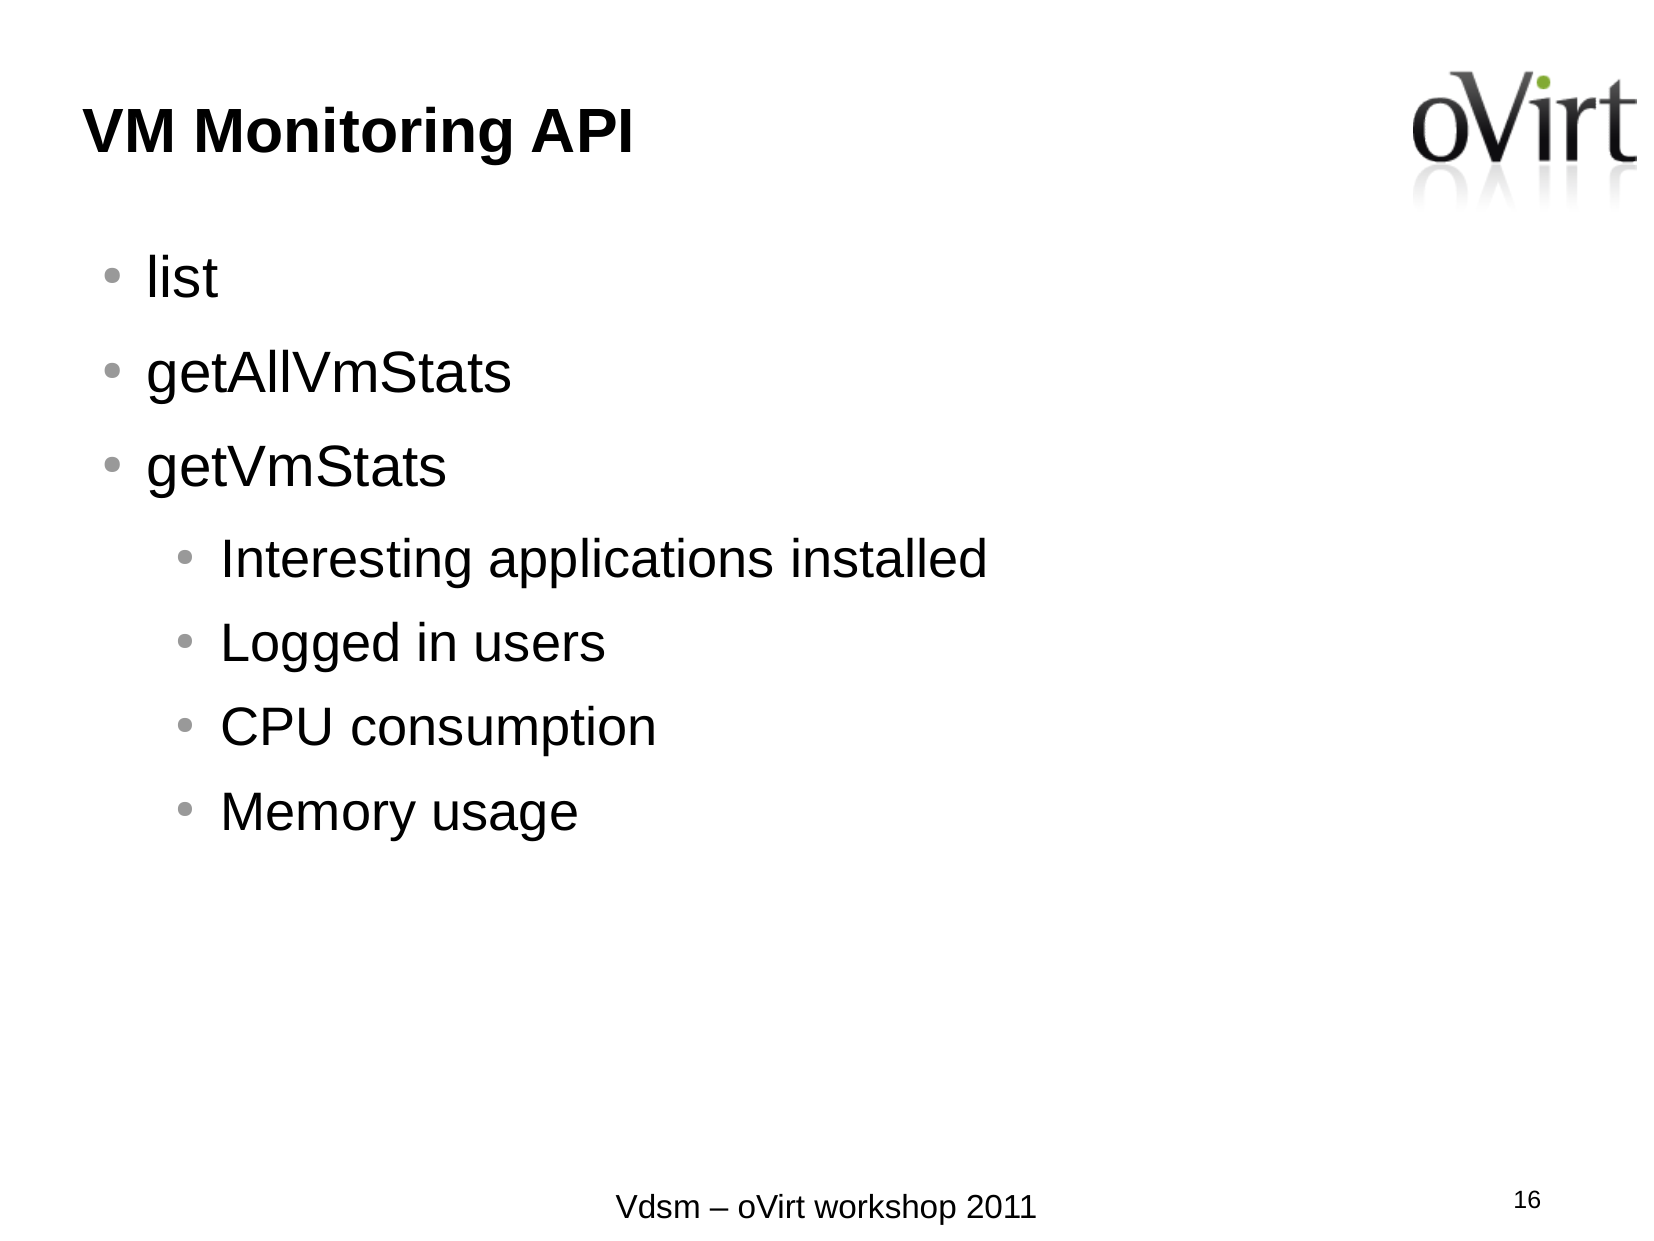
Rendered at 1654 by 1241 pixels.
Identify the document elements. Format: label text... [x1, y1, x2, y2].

list list getAllVmStats getVmStats Interesting applications installed Logged in users CPU consumption Memory usage [86, 244, 1576, 1039]
picture [1571, 63, 1637, 212]
title VM Monitoring API [82, 37, 1571, 226]
